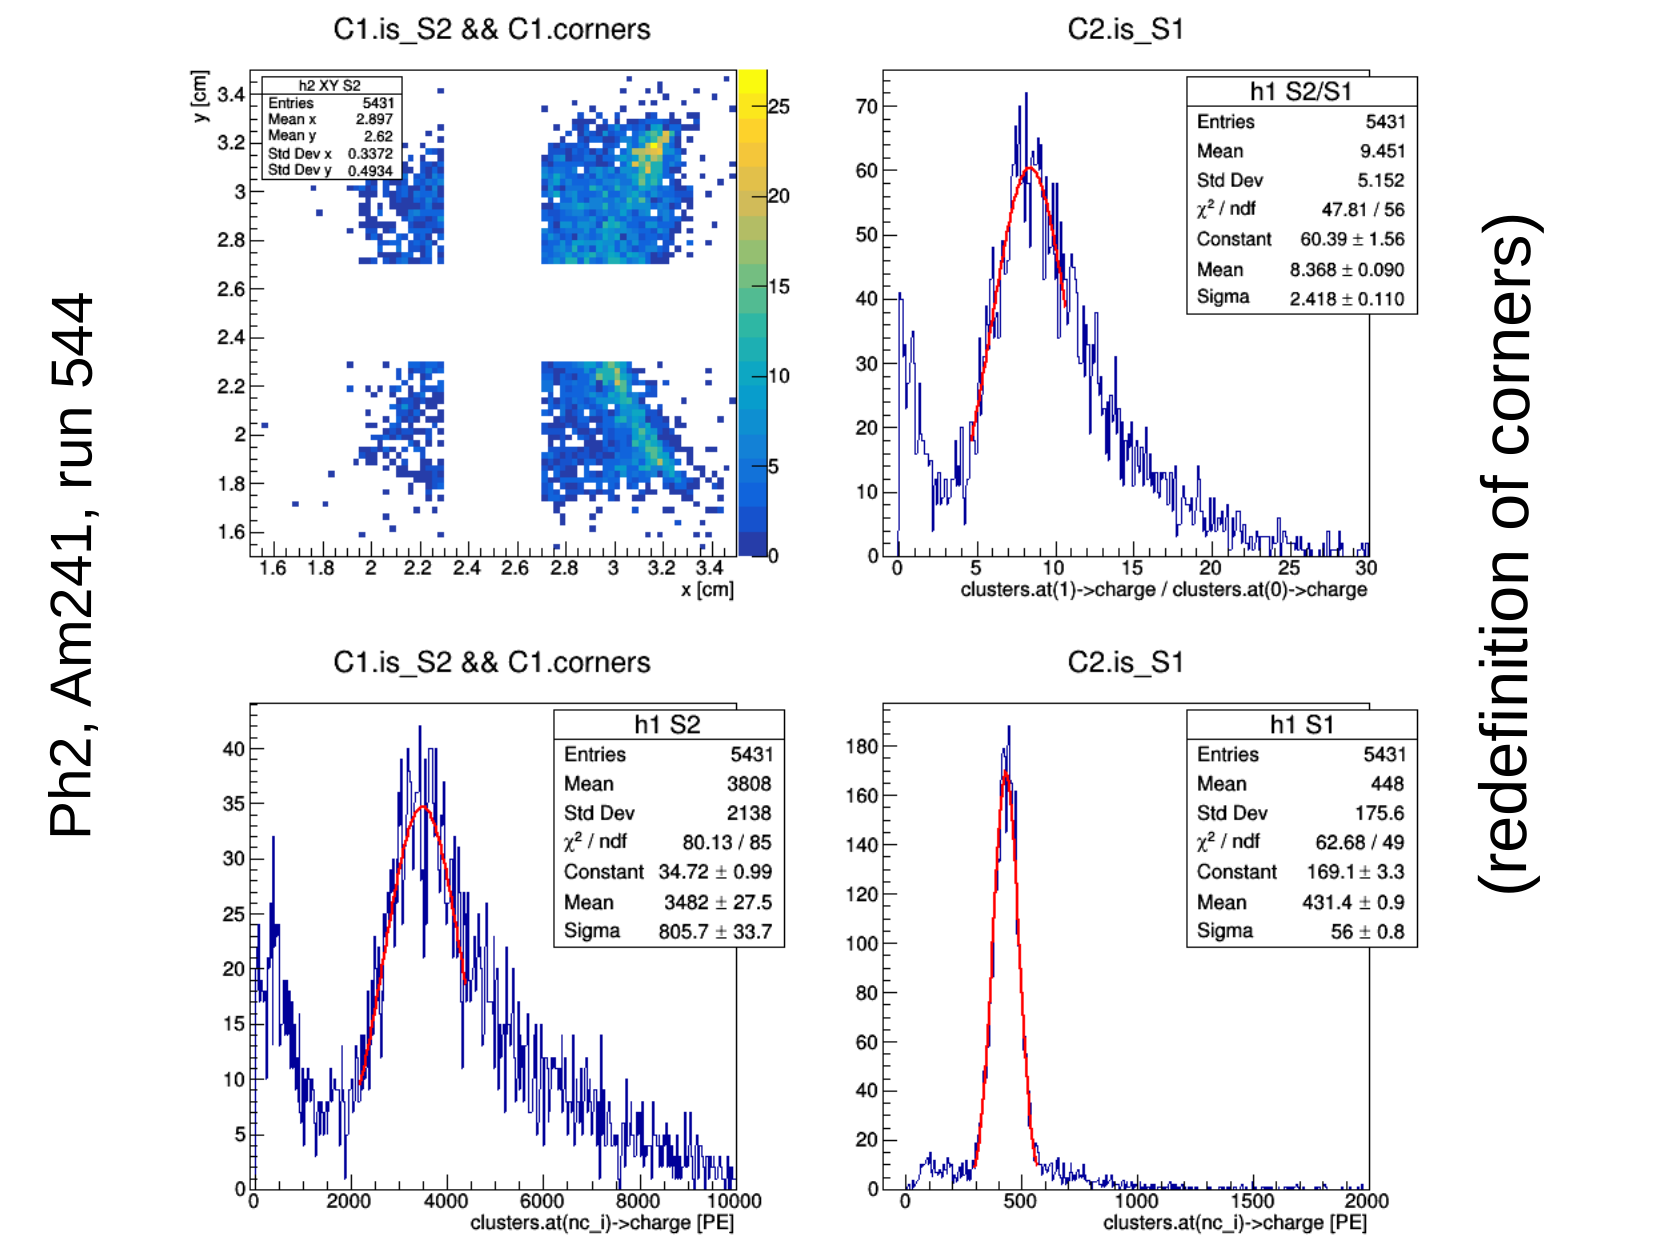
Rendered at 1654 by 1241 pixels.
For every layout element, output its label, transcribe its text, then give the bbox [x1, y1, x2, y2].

text_box (redefinition of corners) [1457, 29, 1627, 1081]
text_box Ph2, Am241, run 544 [30, 225, 170, 907]
picture [187, 3, 1433, 1241]
